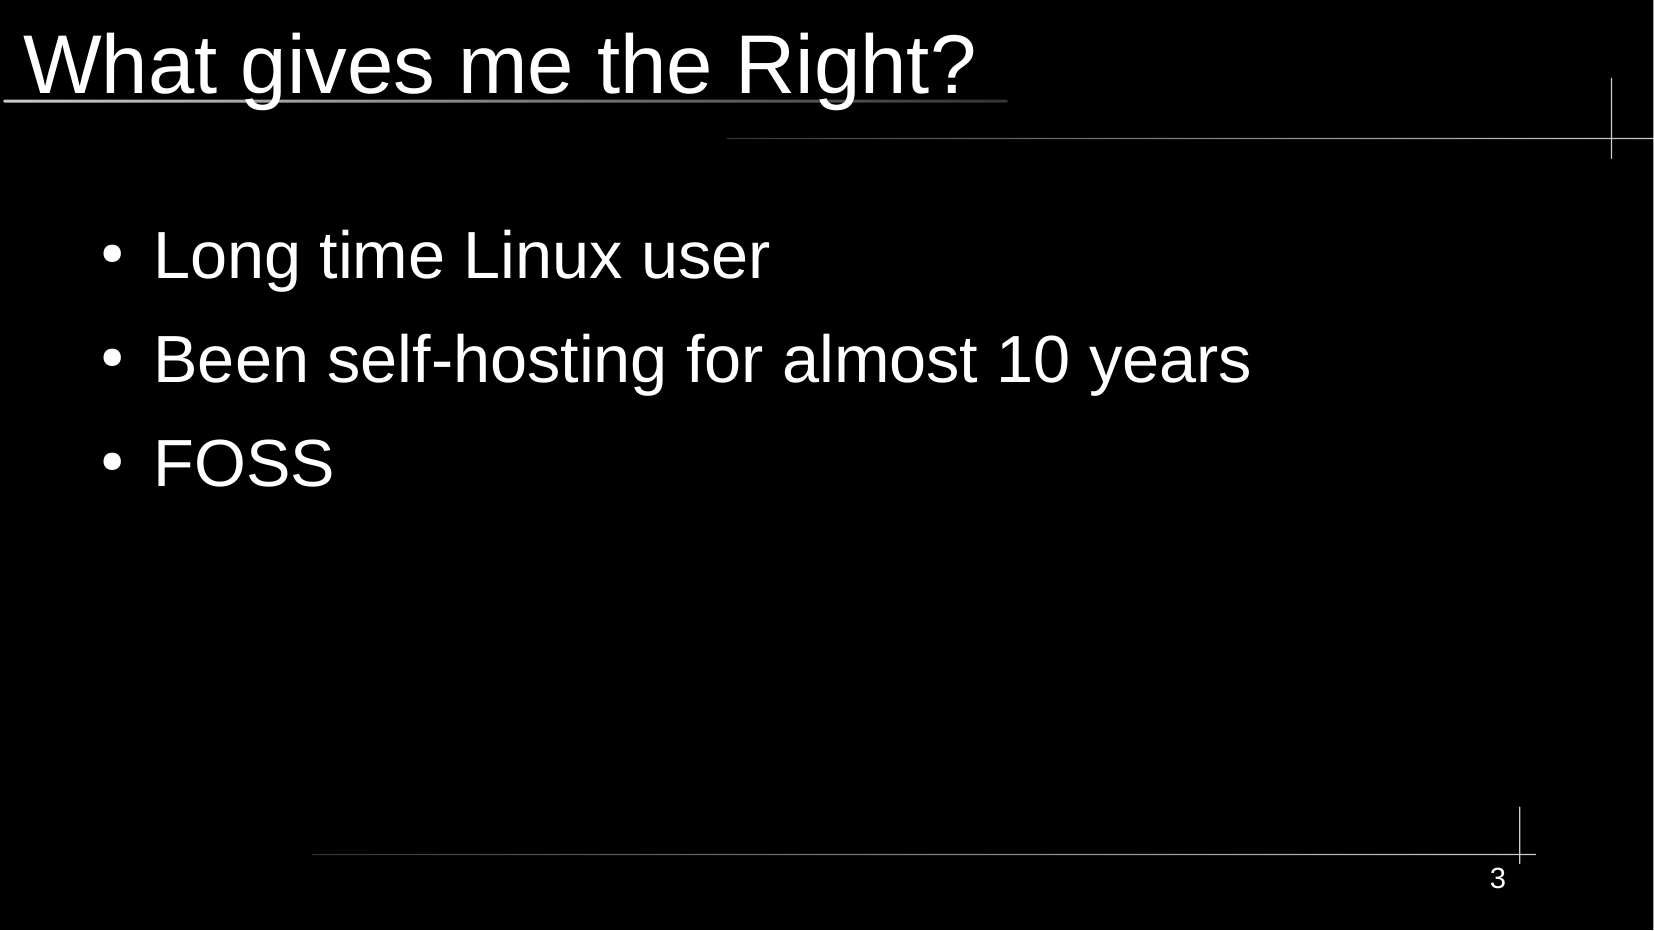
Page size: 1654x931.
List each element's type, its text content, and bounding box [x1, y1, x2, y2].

title What gives me the Right? [23, 11, 1589, 119]
list Long time Linux user Been self-hosting for almost 10 years FOSS [82, 217, 1571, 758]
